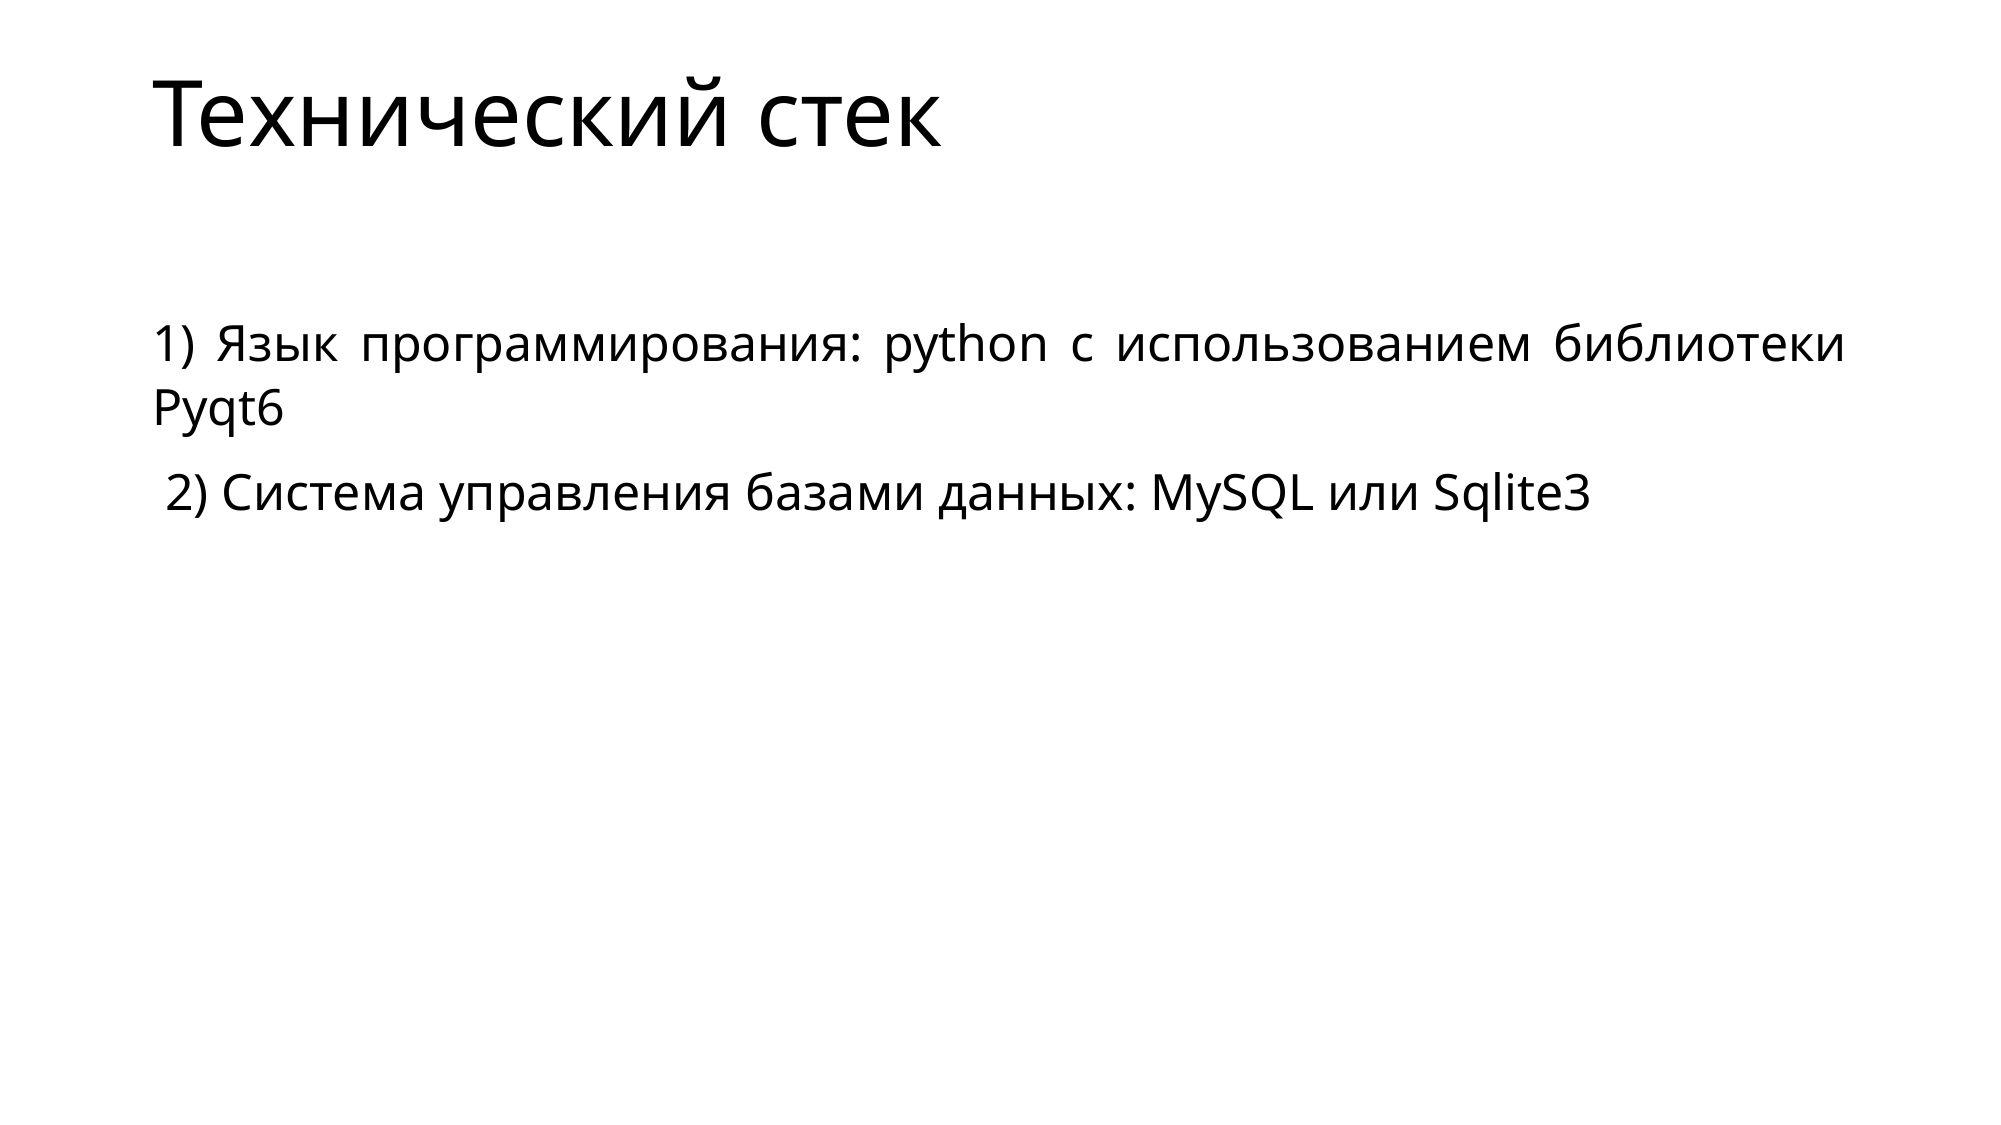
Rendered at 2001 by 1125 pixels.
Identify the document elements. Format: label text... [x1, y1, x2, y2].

title Технический стек [137, 59, 1863, 278]
list 1) Язык программирования: python с использованием библиотеки Pyqt6 2) Система управления базами данных: MySQL или Sqlite3 [137, 299, 1863, 1014]
